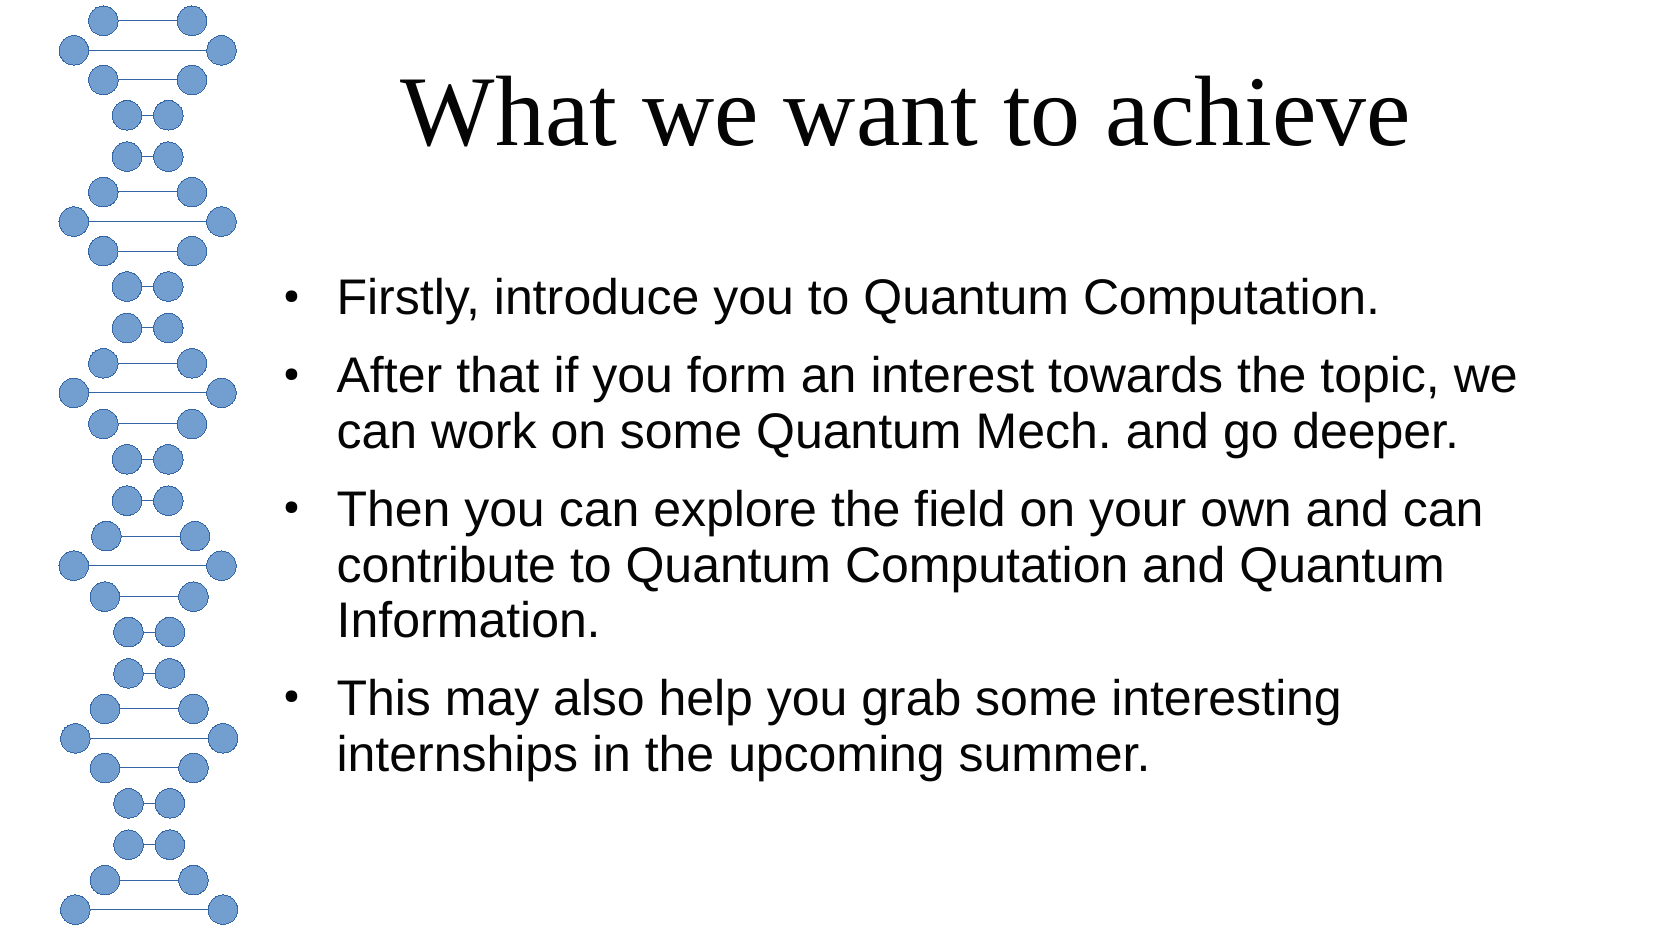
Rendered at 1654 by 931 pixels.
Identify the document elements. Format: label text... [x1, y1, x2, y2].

title What we want to achieve [242, 35, 1571, 189]
list Firstly, introduce you to Quantum Computation. After that if you form an interest towards the topic, we can work on some Quantum Mech. and go deeper. Then you can explore the field on your own and can contribute to Quantum Computation and Quantum Information. This may also help you grab some interesting internships in the upcoming summer. [265, 269, 1595, 810]
